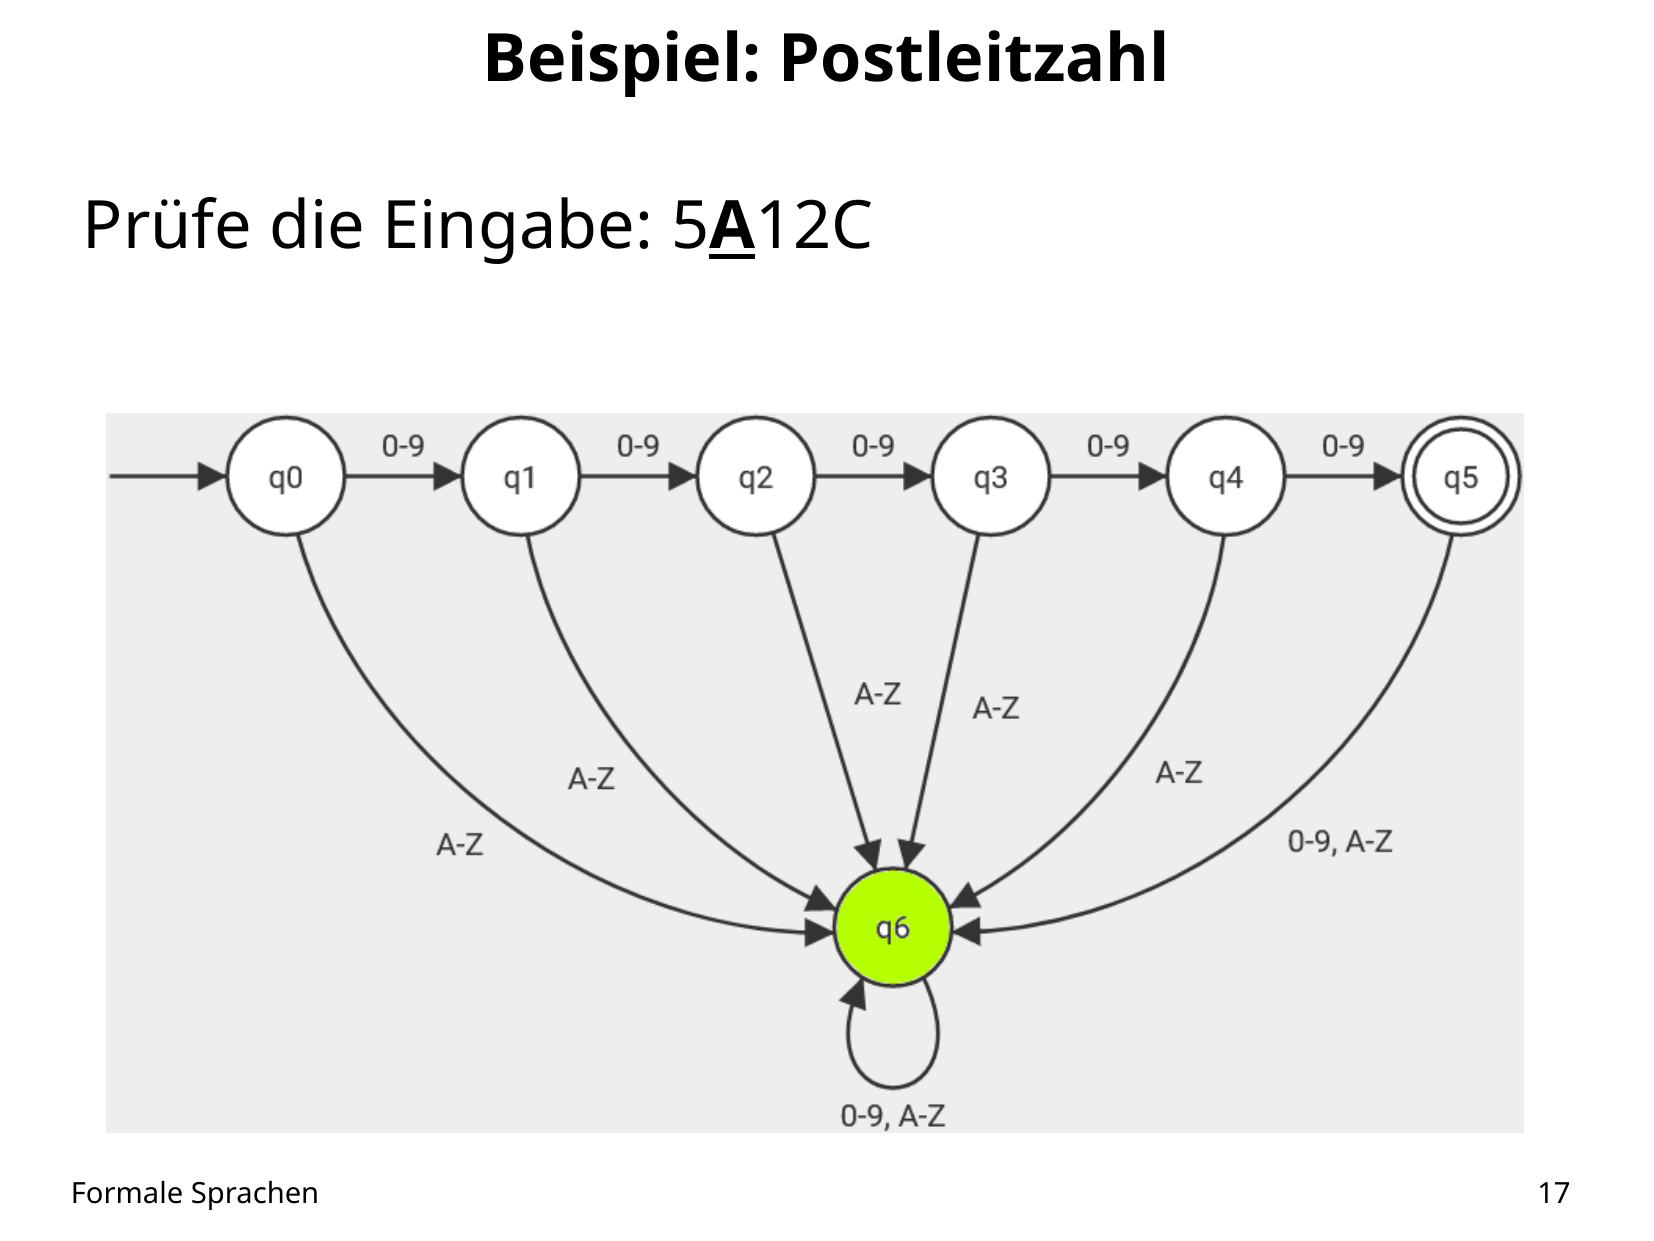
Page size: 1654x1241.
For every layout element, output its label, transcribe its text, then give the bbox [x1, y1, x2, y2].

list Prüfe die Eingabe: 5A12C [82, 177, 1571, 1123]
title Beispiel: Postleitzahl [0, 5, 1654, 107]
picture [106, 413, 1524, 1133]
